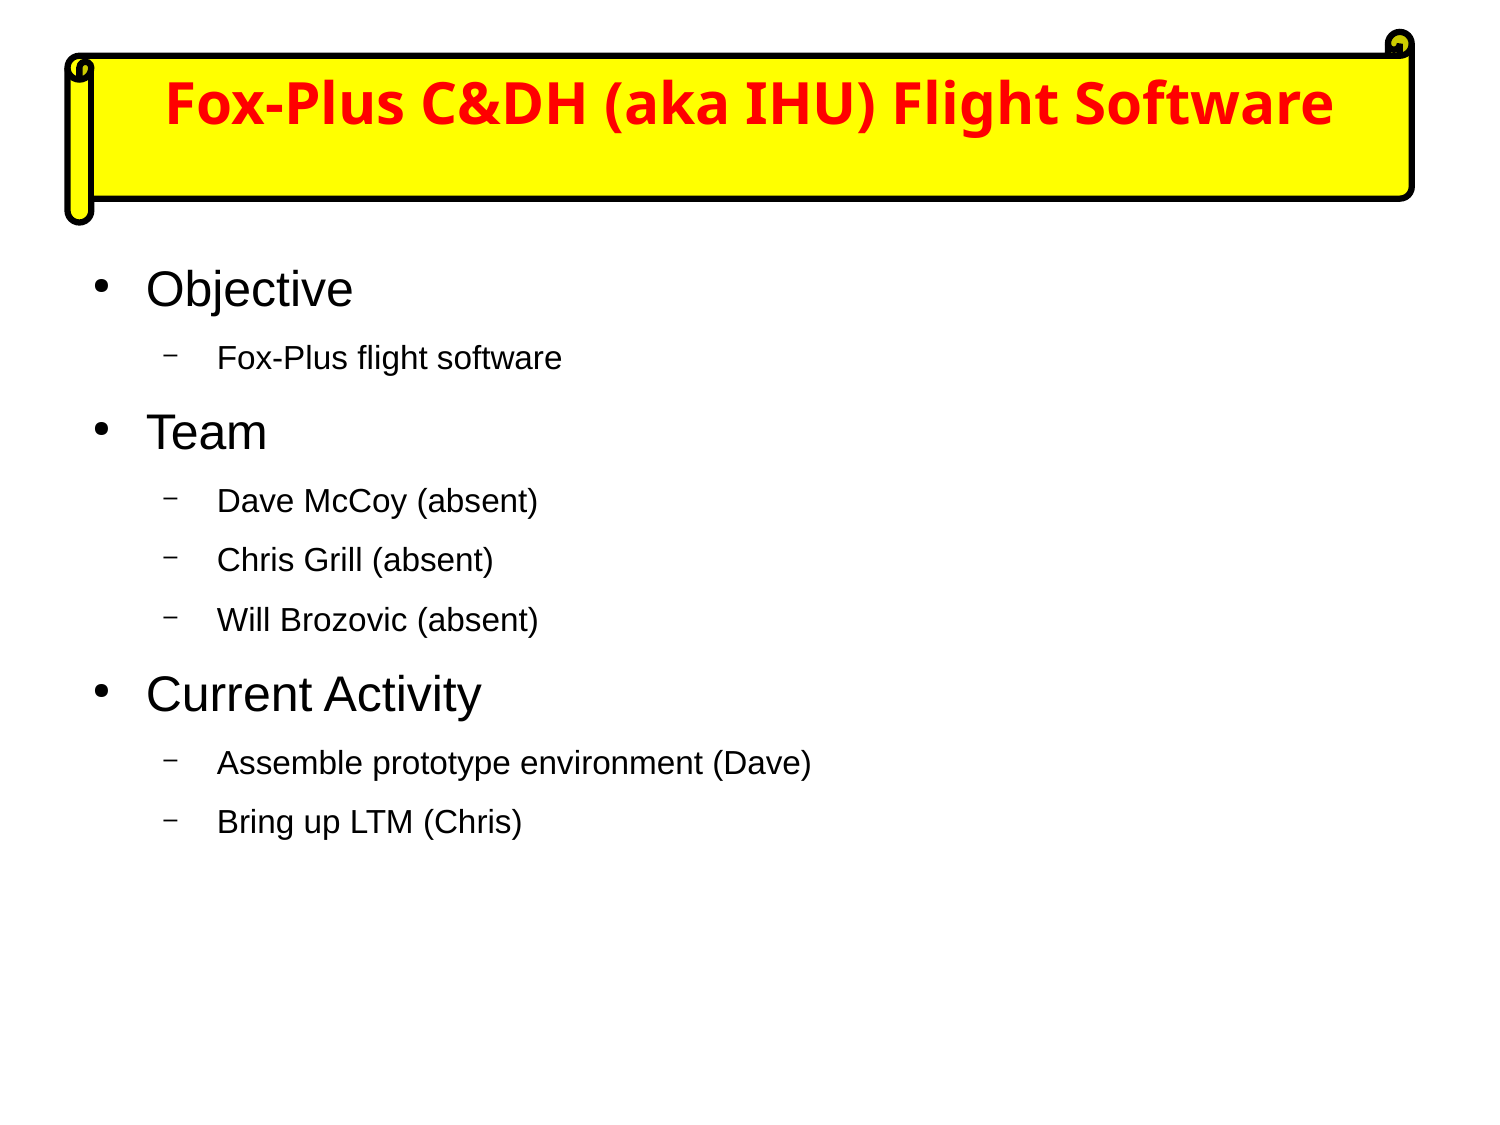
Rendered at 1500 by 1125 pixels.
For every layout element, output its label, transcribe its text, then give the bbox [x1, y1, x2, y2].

list Objective Fox-Plus flight software Team Dave McCoy (absent) Chris Grill (absent) Will Brozovic (absent) Current Activity Assemble prototype environment (Dave) Bring up LTM (Chris) [75, 263, 1426, 916]
text_box [67, 144, 1412, 223]
text_box [72, 31, 1412, 58]
text_box Fox-Plus C&DH (aka IHU) Flight Software [0, 58, 1500, 144]
